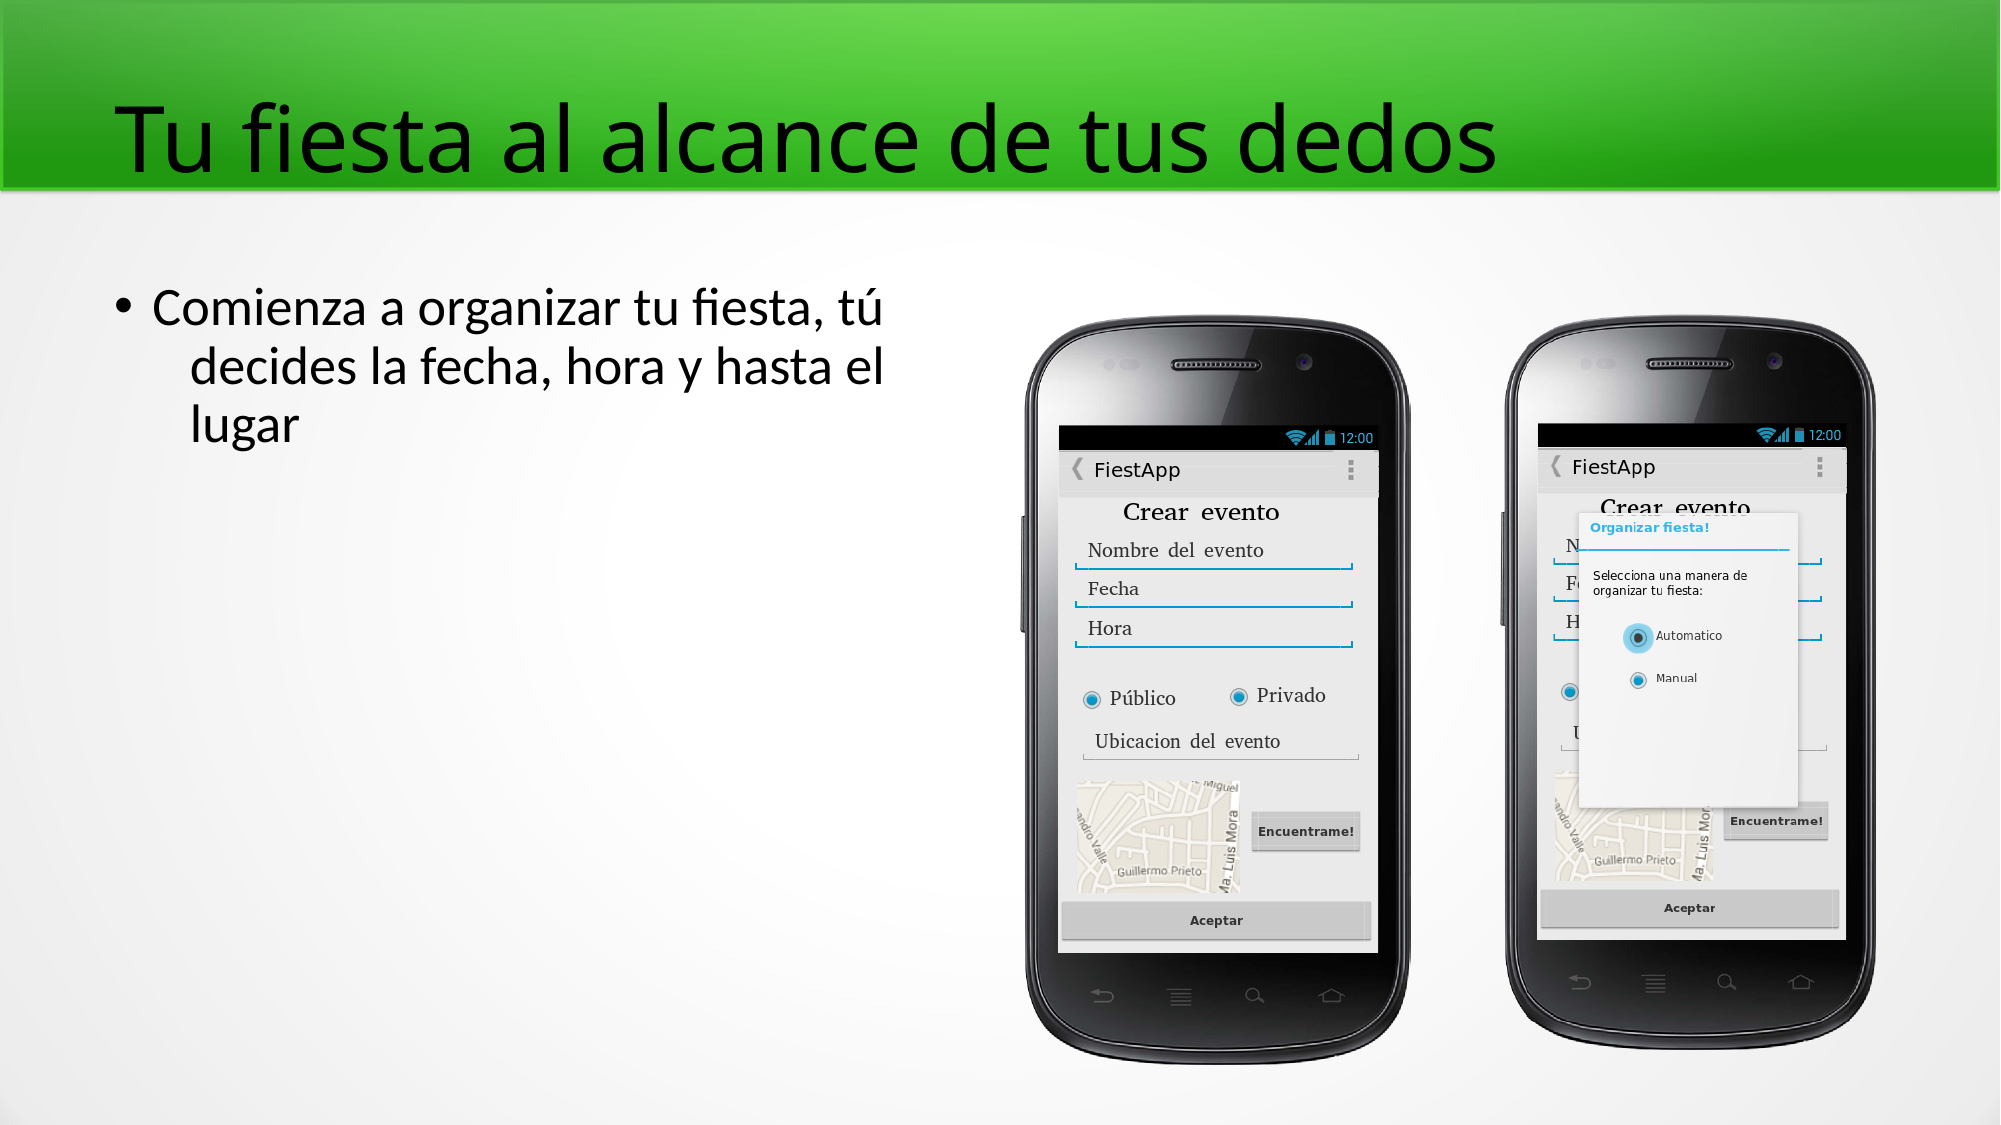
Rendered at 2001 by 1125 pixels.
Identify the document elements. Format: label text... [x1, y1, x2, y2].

list Comienza a organizar tu fiesta, tú decides la fecha, hora y hasta el lugar [99, 271, 979, 583]
picture [1500, 314, 1876, 1051]
title Tu fiesta al alcance de tus dedos [99, 85, 1786, 193]
picture [1020, 314, 1411, 1066]
